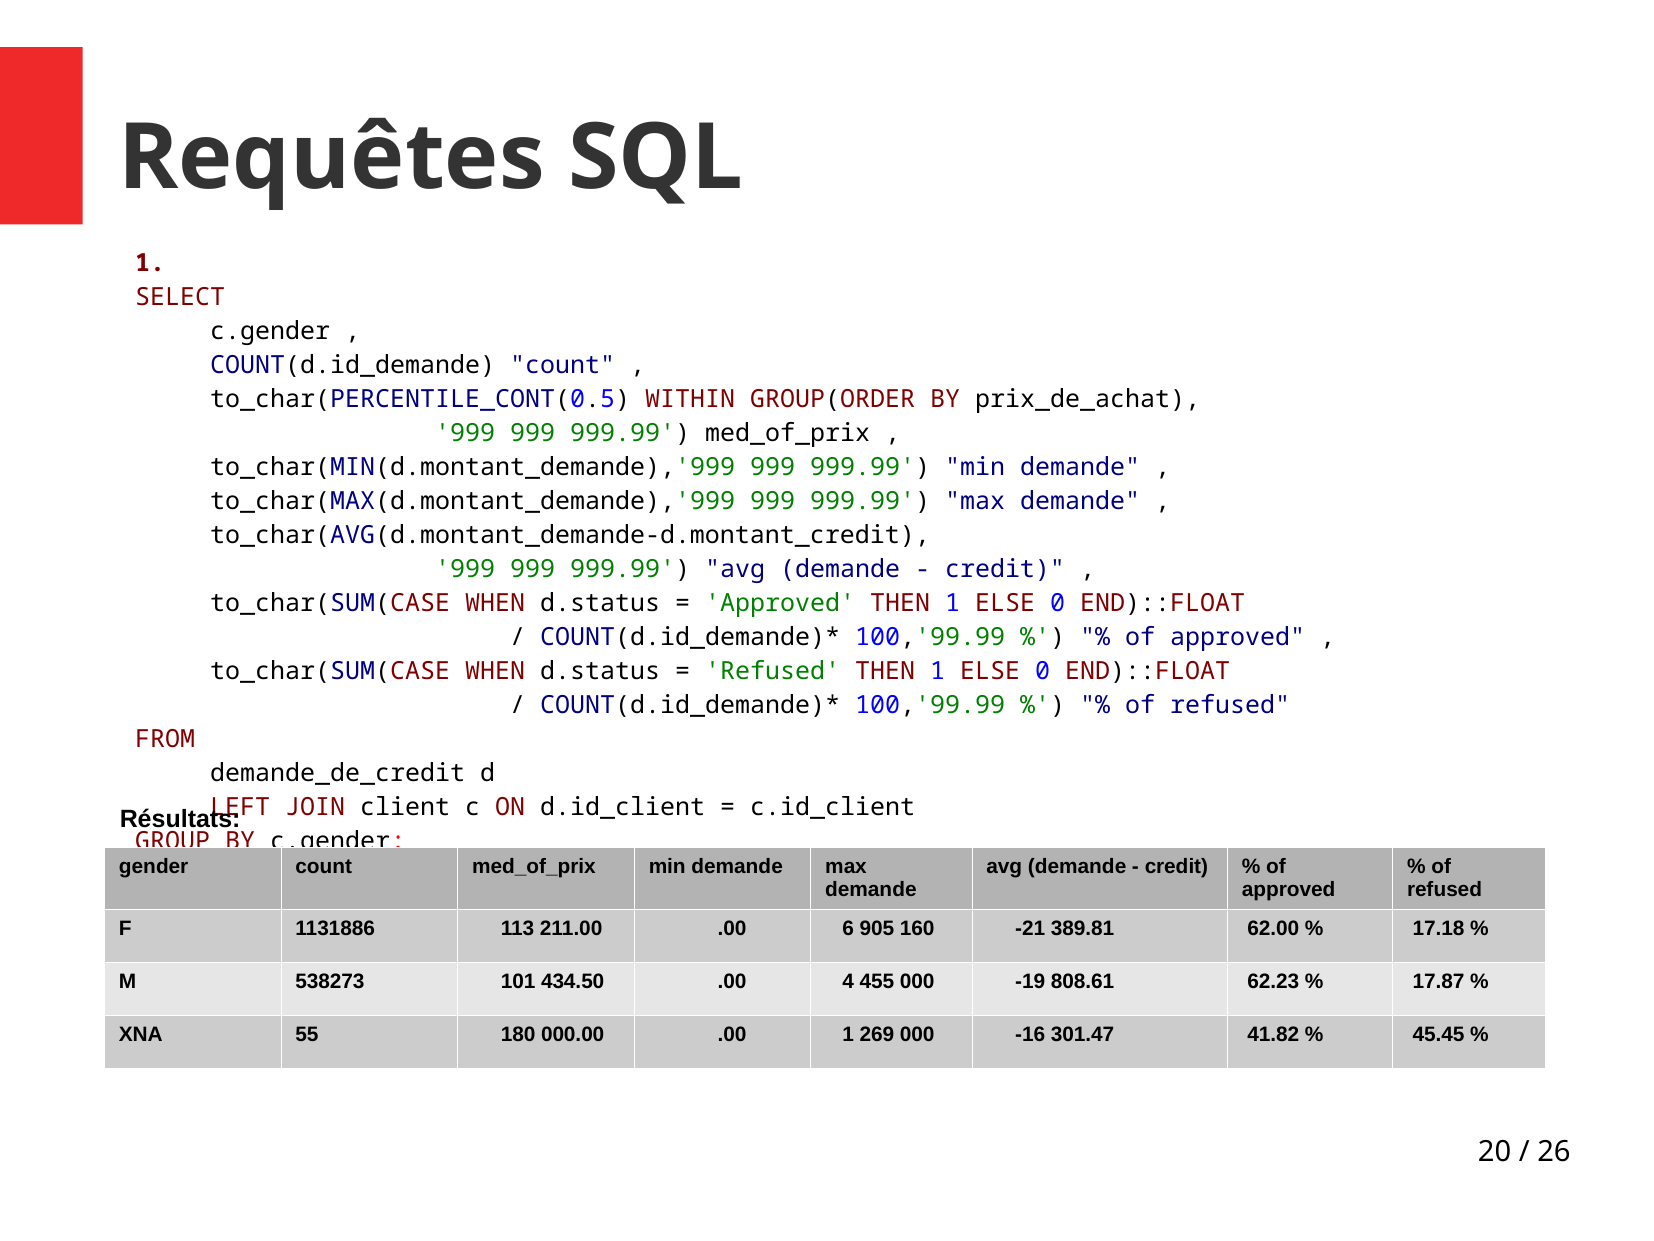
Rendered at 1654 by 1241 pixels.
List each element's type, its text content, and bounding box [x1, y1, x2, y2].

table_cell 101 434.50 [458, 963, 634, 1015]
table_cell XNA [105, 1016, 281, 1068]
table_cell 45.45 % [1393, 1016, 1545, 1068]
table_cell .00 [635, 910, 810, 962]
title Requêtes SQL [118, 49, 1571, 257]
table_cell 62.23 % [1228, 963, 1392, 1015]
table_cell .00 [635, 963, 810, 1015]
text_box 1. SELECT c.gender , COUNT(d.id_demande) "count" , to_char(PERCENTILE_CONT(0.5) WITHIN GROUP(ORDER BY prix_de_achat), '999 999 999.99') med_of_prix , to_char(MIN(d.montant_demande),'999 999 999.99') "min demande" , to_char(MAX(d.montant_demande),'999 999 999.99') "max demande" , to_char(AVG(d.montant_demande-d.montant_credit), '999 999 999.99') "avg (demande - credit)" , to_char(SUM(CASE WHEN d.status = 'Approved' THEN 1 ELSE 0 END)::FLOAT / COUNT(d.id_demande)* 100,'99.99 %') "% of approved" , to_char(SUM(CASE WHEN d.status = 'Refused' THEN 1 ELSE 0 END)::FLOAT / COUNT(d.id_demande)* 100,'99.99 %') "% of refused" FROM demande_de_credit d LEFT JOIN client c ON d.id_client = c.id_client GROUP BY c.gender; [120, 237, 1351, 780]
table_cell -21 389.81 [973, 910, 1227, 962]
table_cell 41.82 % [1228, 1016, 1392, 1068]
table_cell 180 000.00 [458, 1016, 634, 1068]
table_header min demande [635, 848, 810, 909]
table_header % of refused [1393, 848, 1545, 909]
table_header max demande [811, 848, 972, 909]
table_cell F [105, 910, 281, 962]
table_cell -16 301.47 [973, 1016, 1227, 1068]
table_header % of approved [1228, 848, 1392, 909]
table_header med_of_prix [458, 848, 634, 909]
table_cell 6 905 160 [811, 910, 972, 962]
table_cell M [105, 963, 281, 1015]
table_cell 62.00 % [1228, 910, 1392, 962]
table_header gender [105, 848, 281, 909]
table_cell 4 455 000 [811, 963, 972, 1015]
table_cell 113 211.00 [458, 910, 634, 962]
table_cell -19 808.61 [973, 963, 1227, 1015]
table_cell .00 [635, 1016, 810, 1068]
table_cell 538273 [282, 963, 457, 1015]
table_cell 55 [282, 1016, 457, 1068]
table_header count [282, 848, 457, 909]
table_cell 1 269 000 [811, 1016, 972, 1068]
table_cell 17.18 % [1393, 910, 1545, 962]
text_box Résultats: [105, 797, 256, 841]
table_cell 17.87 % [1393, 963, 1545, 1015]
table_header avg (demande - credit) [973, 848, 1227, 909]
table_cell 1131886 [282, 910, 457, 962]
